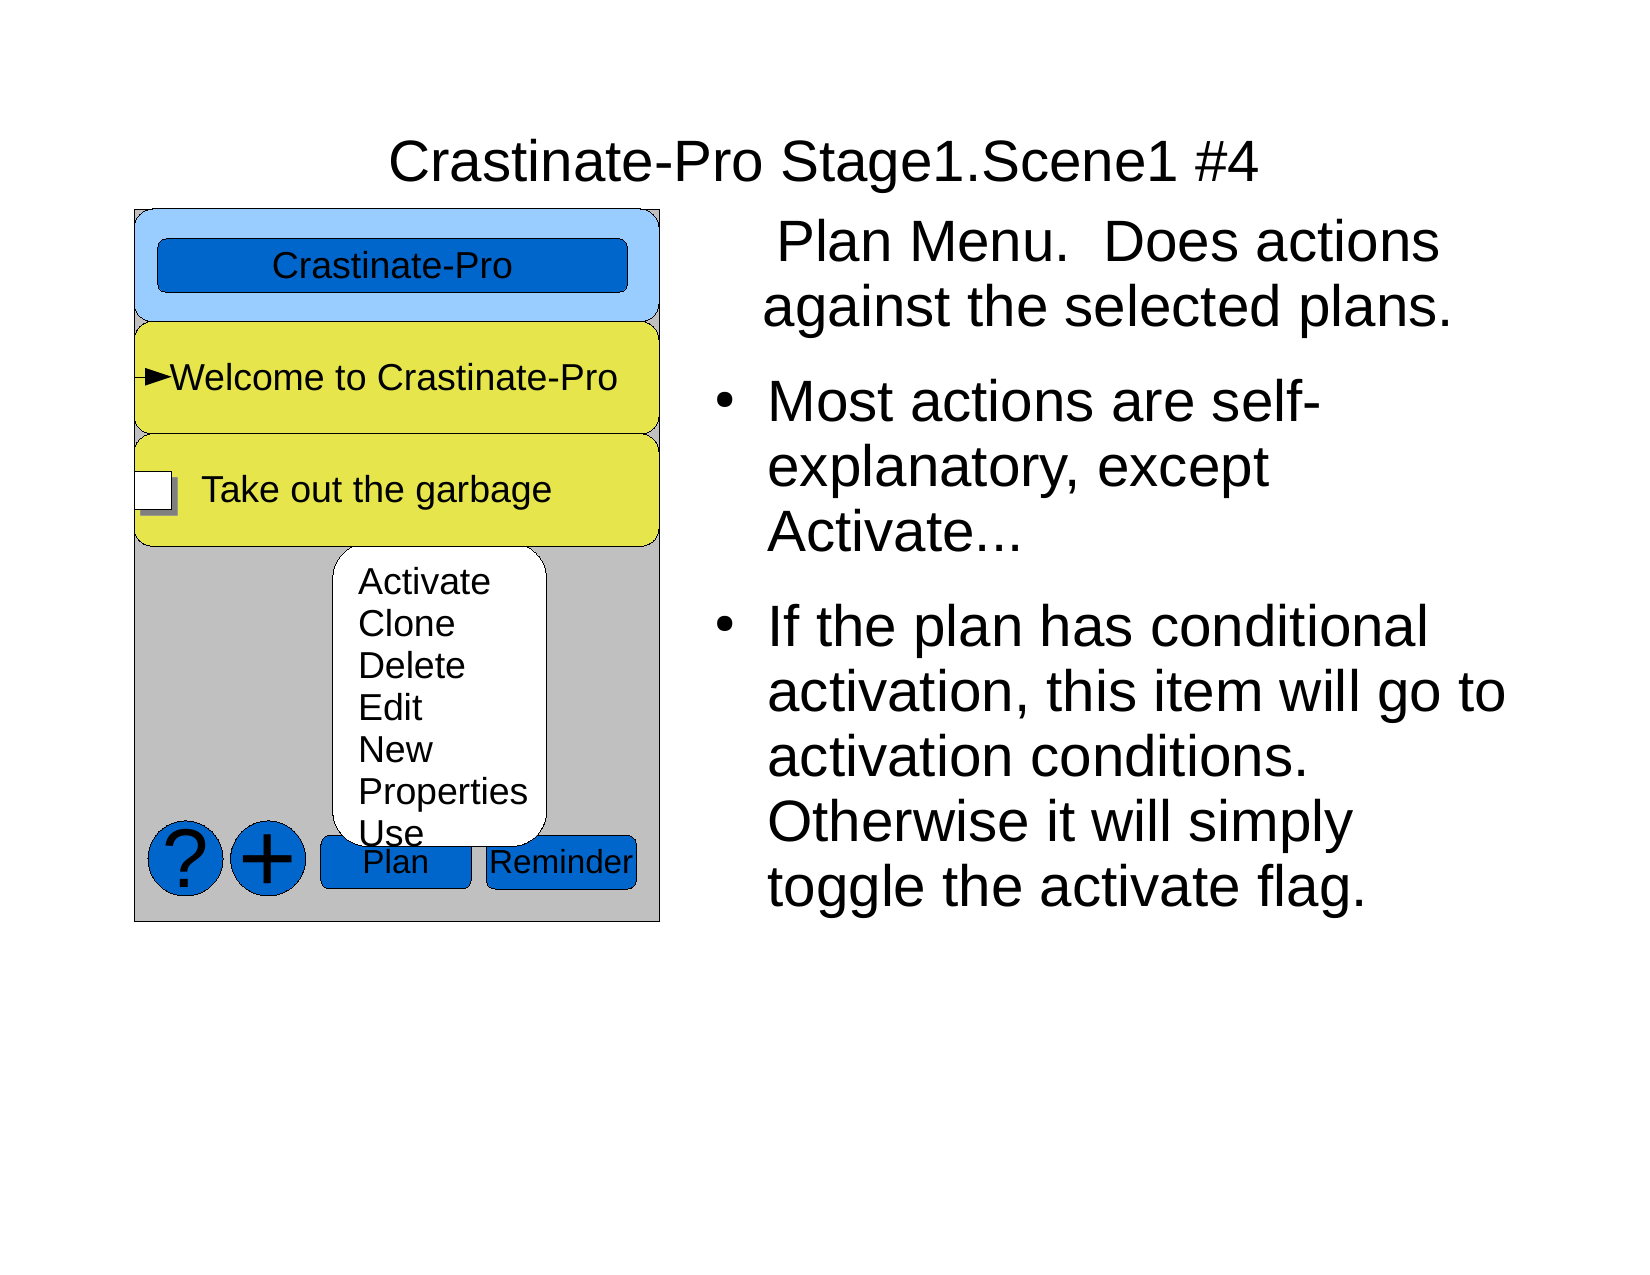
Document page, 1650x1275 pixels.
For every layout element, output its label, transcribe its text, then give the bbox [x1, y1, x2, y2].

text_box Plan [320, 835, 472, 889]
text_box [134, 471, 172, 510]
text_box [134, 208, 660, 339]
list Plan Menu. Does actions against the selected plans. Most actions are self-explanatory, except Activate... If the plan has conditional activation, this item will go to activation conditions. Otherwise it will simply toggle the activate flag. [696, 209, 1522, 1105]
text_box Welcome to Crastinate-Pro [134, 321, 660, 434]
text_box ? [147, 820, 224, 896]
title Crastinate-Pro Stage1.Scene1 #4 [135, 112, 1515, 210]
text_box Crastinate-Pro [157, 238, 628, 293]
text_box Reminder [486, 835, 637, 890]
text_box [134, 529, 660, 922]
text_box Take out the garbage [134, 433, 660, 547]
text_box + [230, 820, 306, 896]
text_box [647, 417, 660, 451]
text_box Activate Clone Delete Edit New Properties Use [332, 547, 547, 847]
text_box [134, 421, 147, 446]
